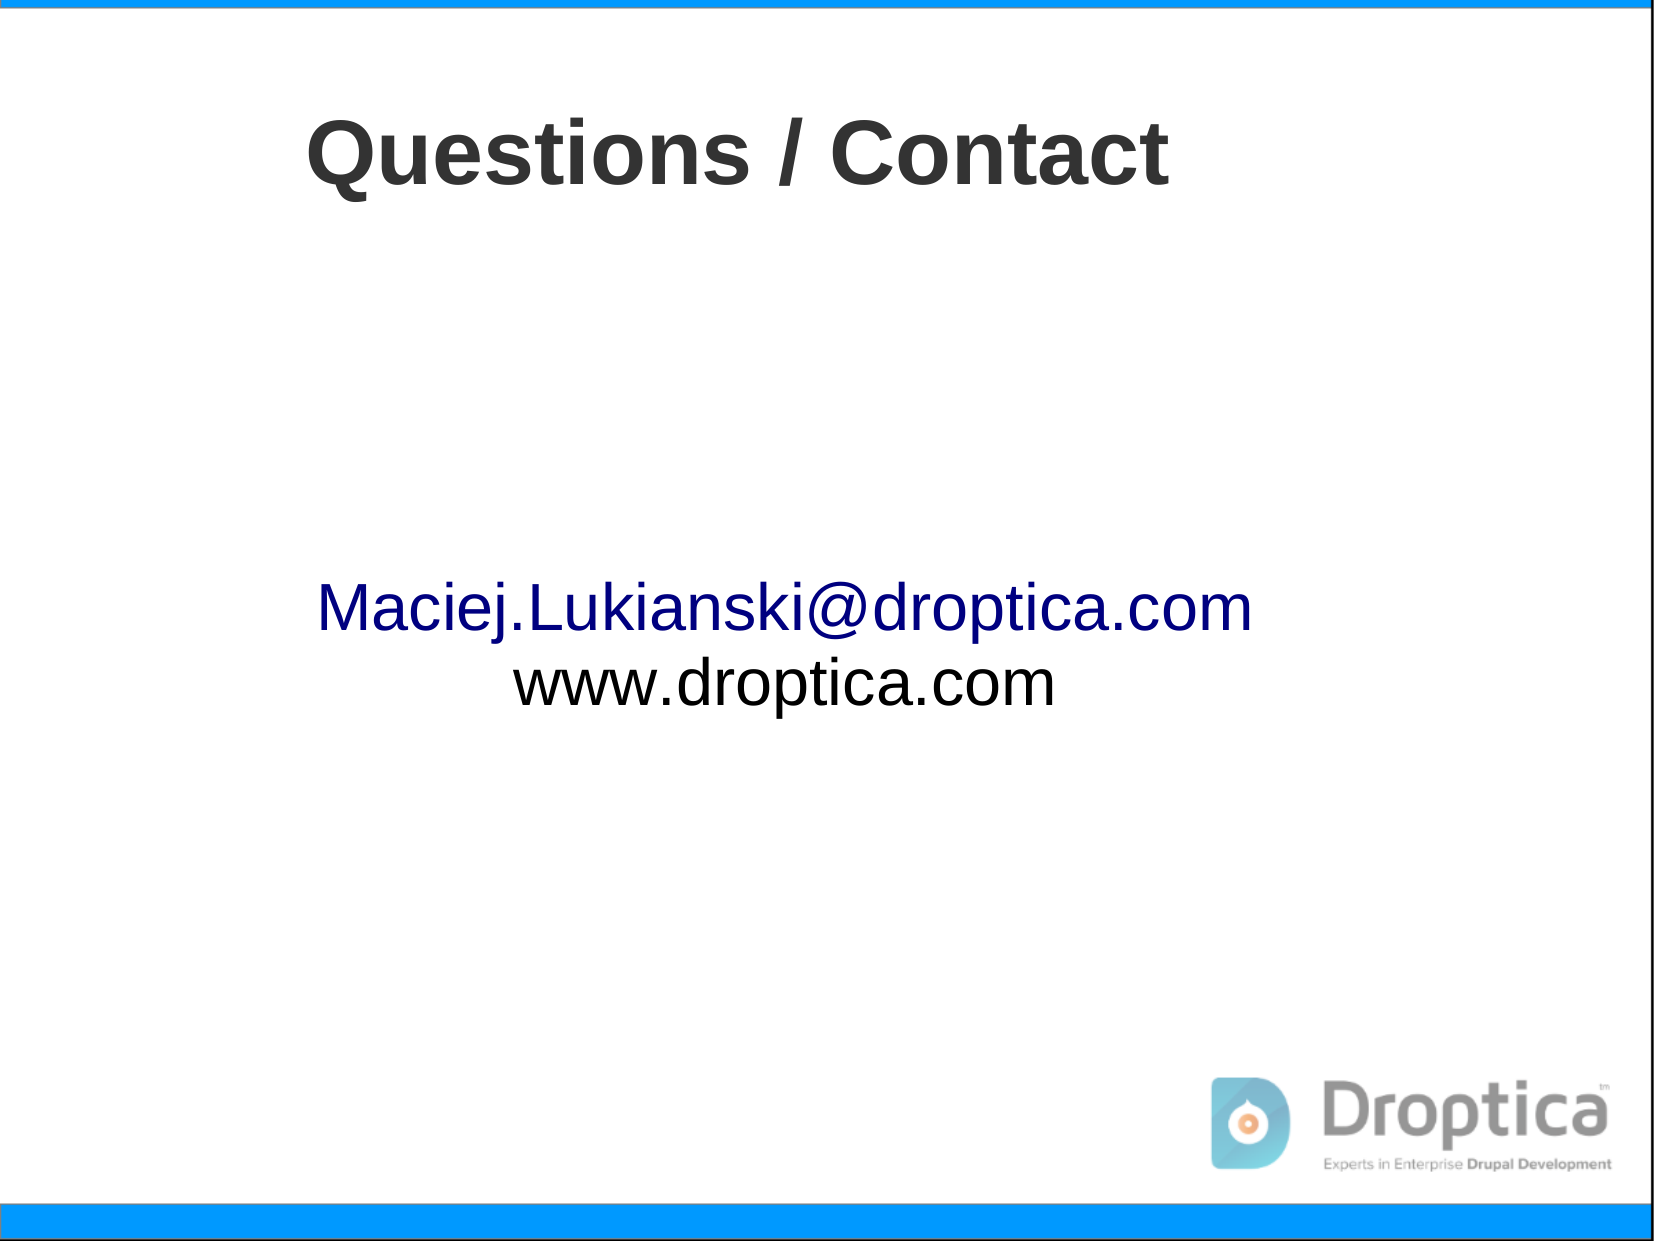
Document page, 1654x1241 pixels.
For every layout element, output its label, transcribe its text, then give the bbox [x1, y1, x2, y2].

title Questions / Contact [59, 49, 1418, 257]
subtitle Maciej.Lukianski@droptica.com www.droptica.com [118, 248, 1453, 968]
picture [0, 0, 1654, 1241]
